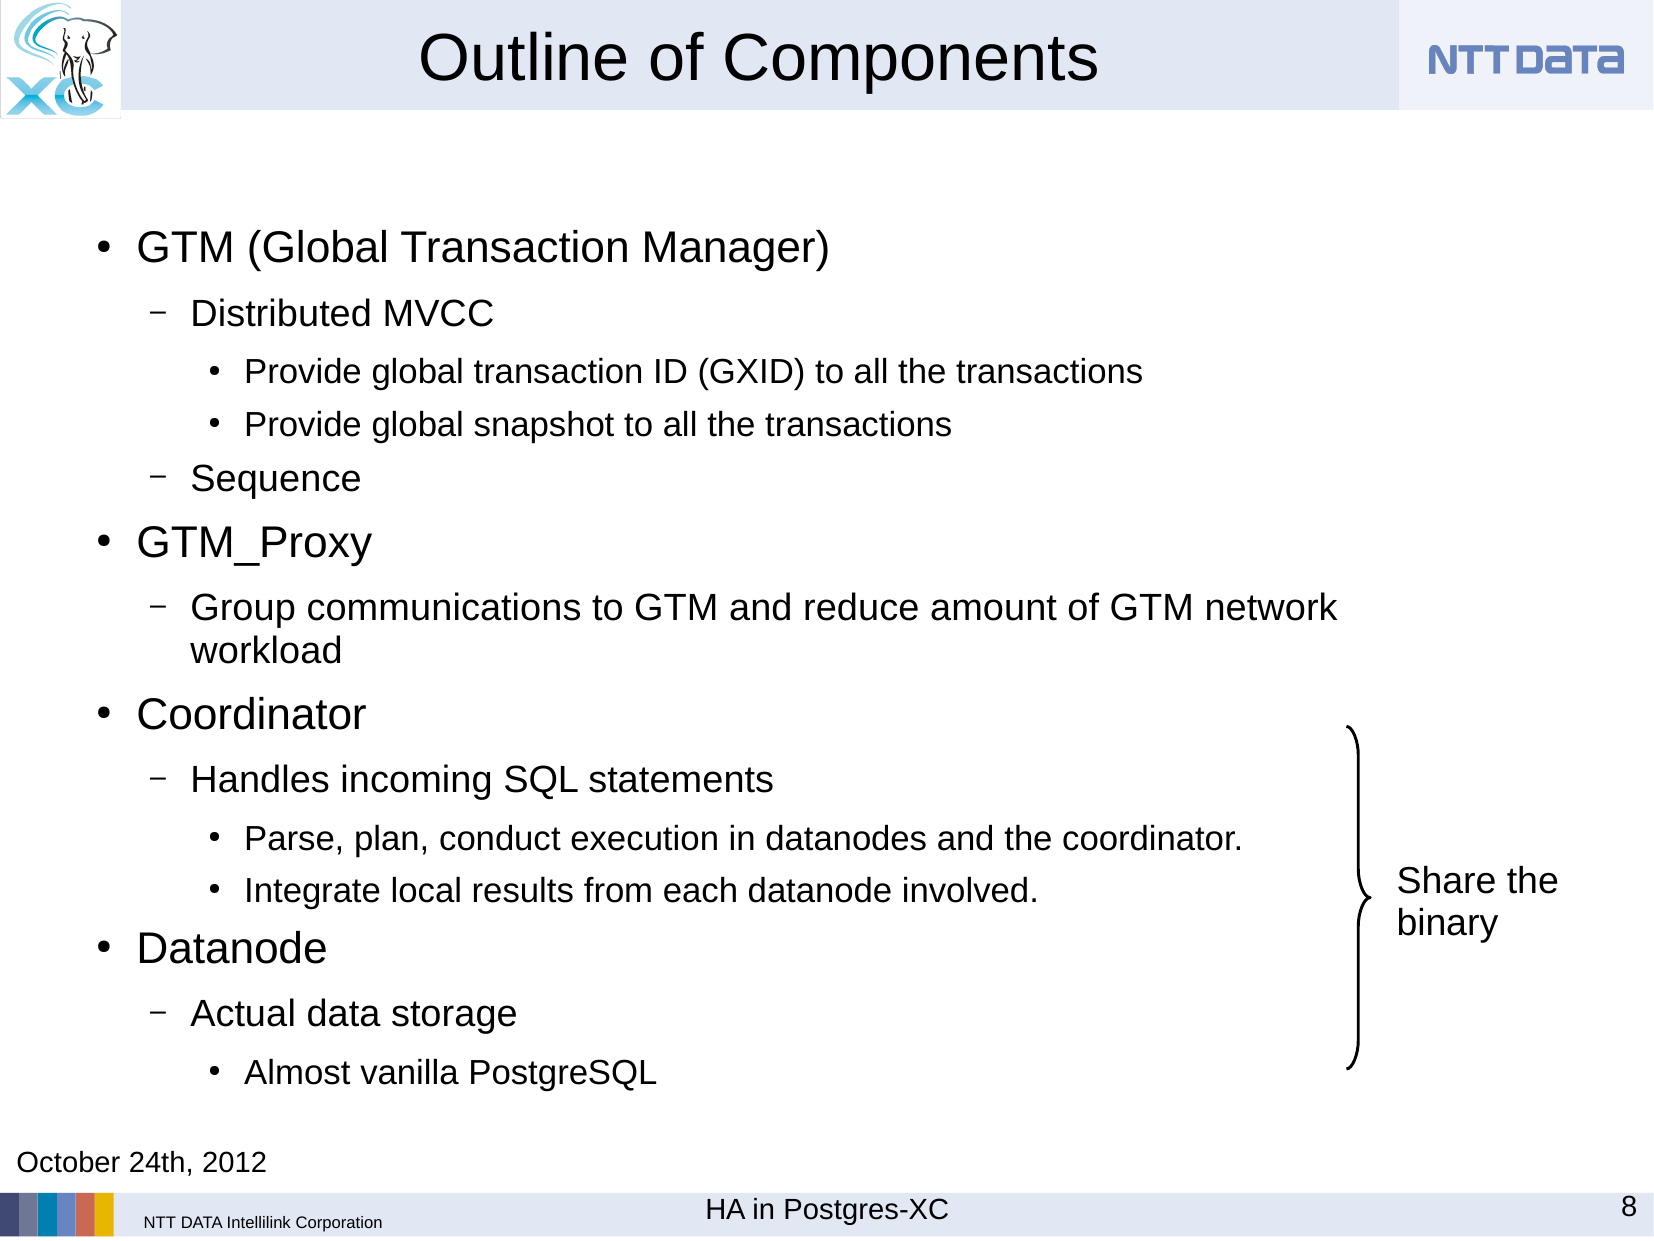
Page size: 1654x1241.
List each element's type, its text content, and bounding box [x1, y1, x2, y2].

title Outline of Components [120, 3, 1399, 110]
picture [0, 0, 121, 119]
list GTM (Global Transaction Manager) Distributed MVCC Provide global transaction ID (GXID) to all the transactions Provide global snapshot to all the transactions Sequence GTM_Proxy Group communications to GTM and reduce amount of GTM network workload Coordinator Handles incoming SQL statements Parse, plan, conduct execution in datanodes and the coordinator. Integrate local results from each datanode involved. Datanode Actual data storage Almost vanilla PostgreSQL [82, 222, 1359, 1099]
picture [1429, 45, 1624, 74]
text_box Share the binary [1381, 851, 1595, 951]
